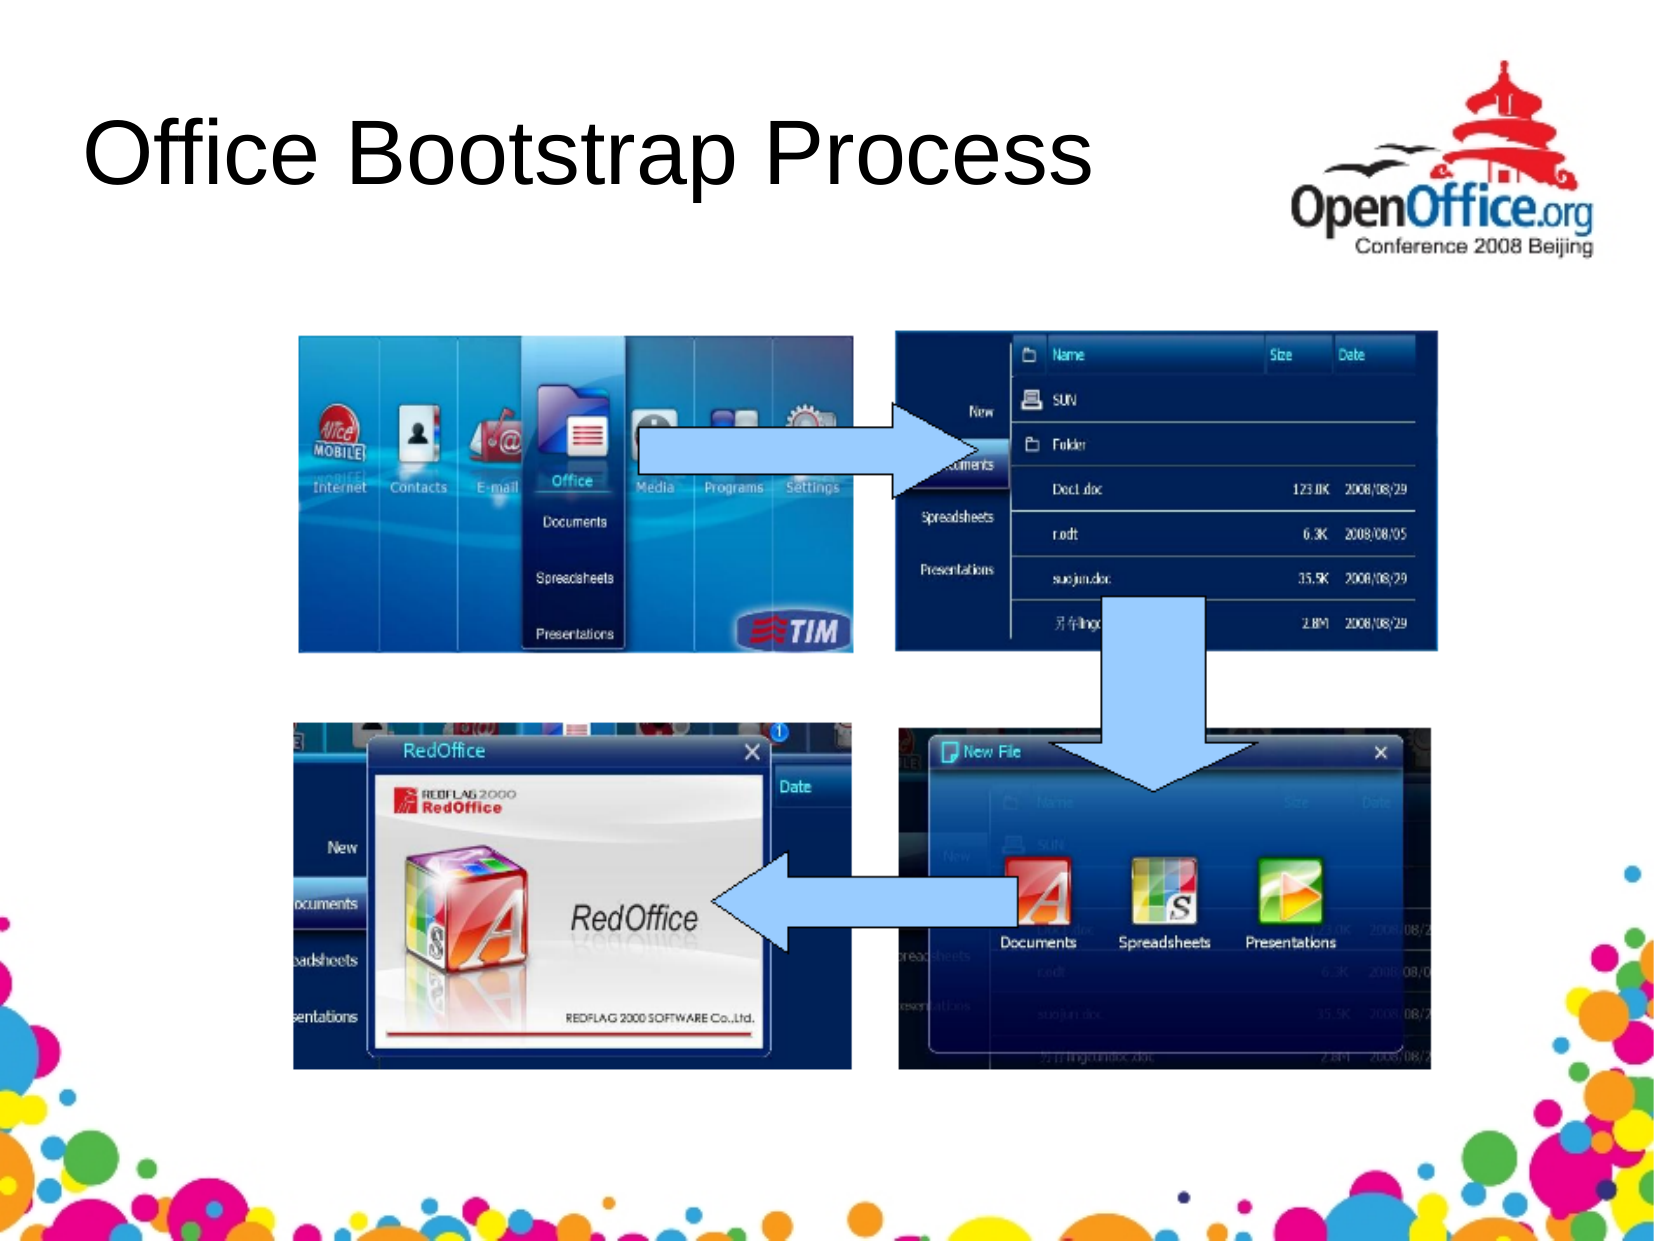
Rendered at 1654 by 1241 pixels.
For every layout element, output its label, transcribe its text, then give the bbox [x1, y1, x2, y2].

title Office Bootstrap Process [82, 49, 1571, 257]
picture [0, 0, 1654, 1241]
